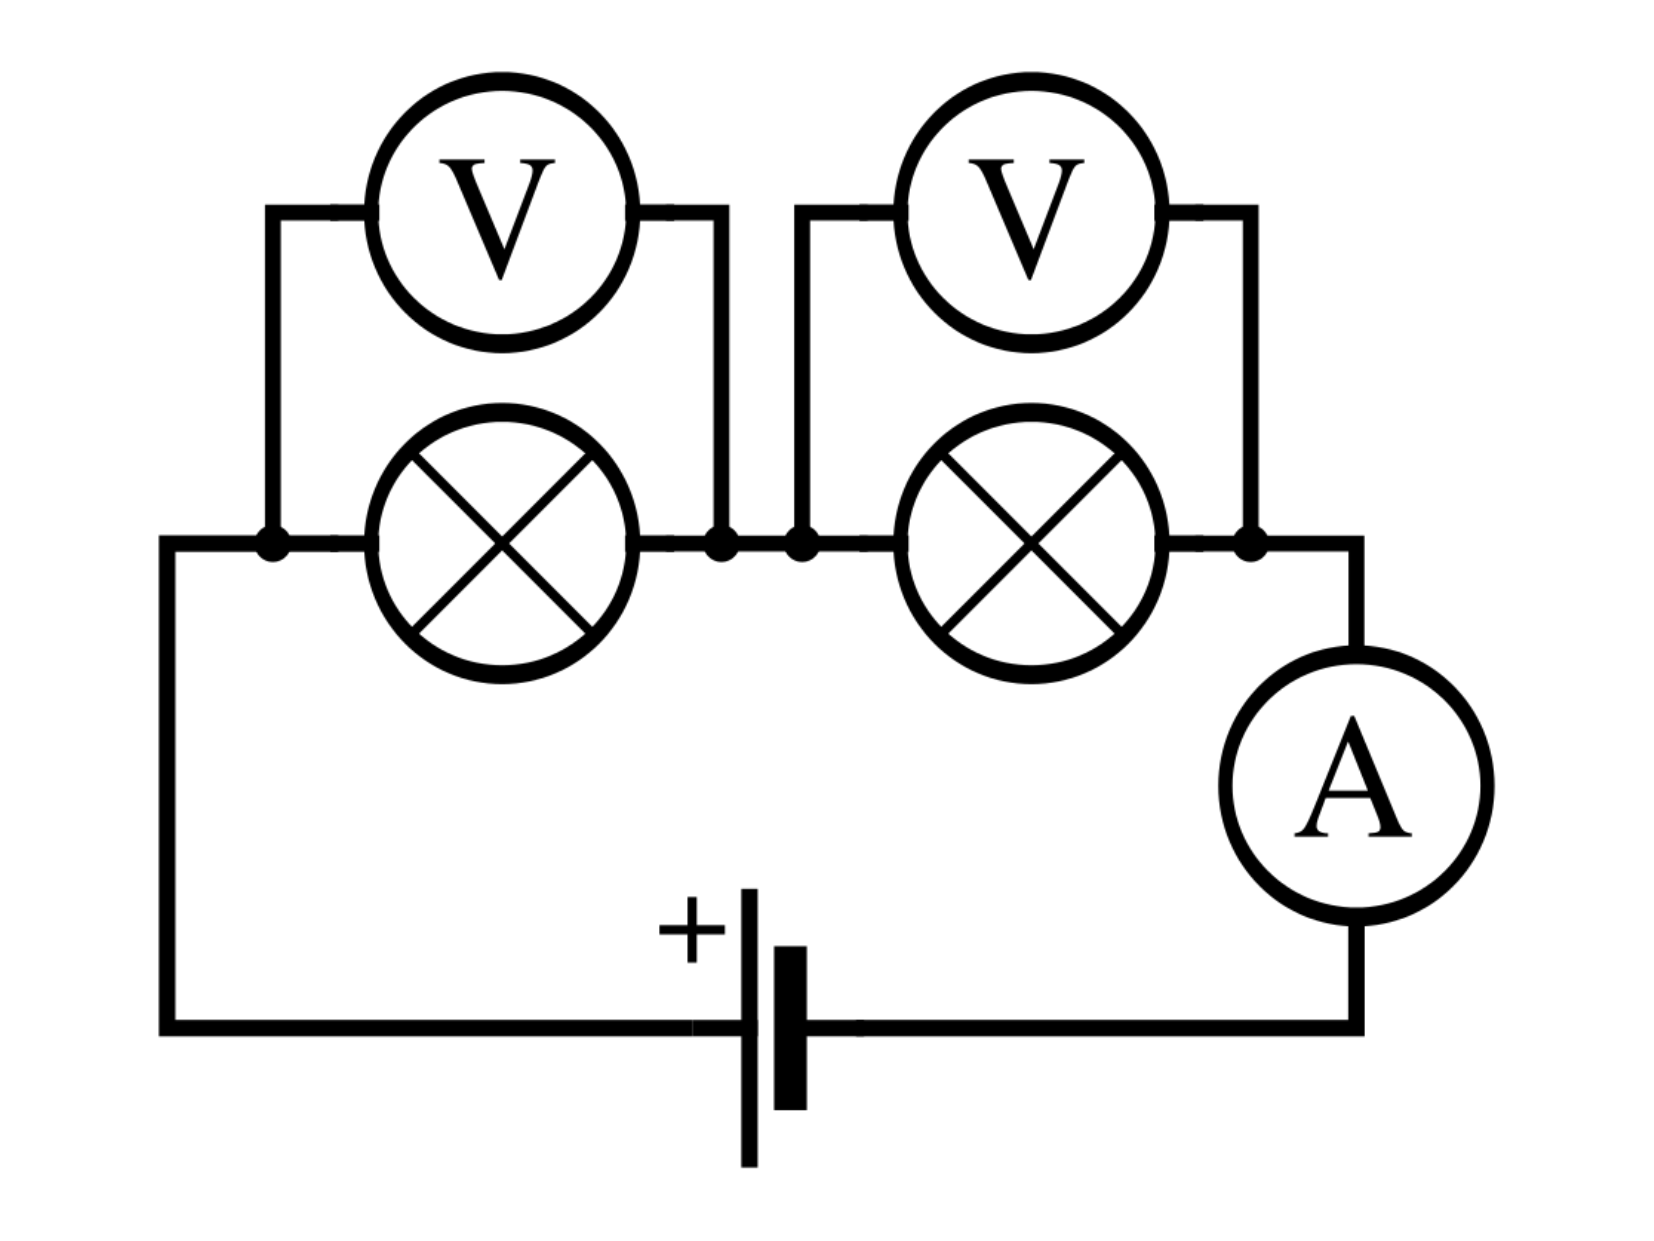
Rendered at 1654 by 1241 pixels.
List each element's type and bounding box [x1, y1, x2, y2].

picture [86, 0, 1568, 1241]
